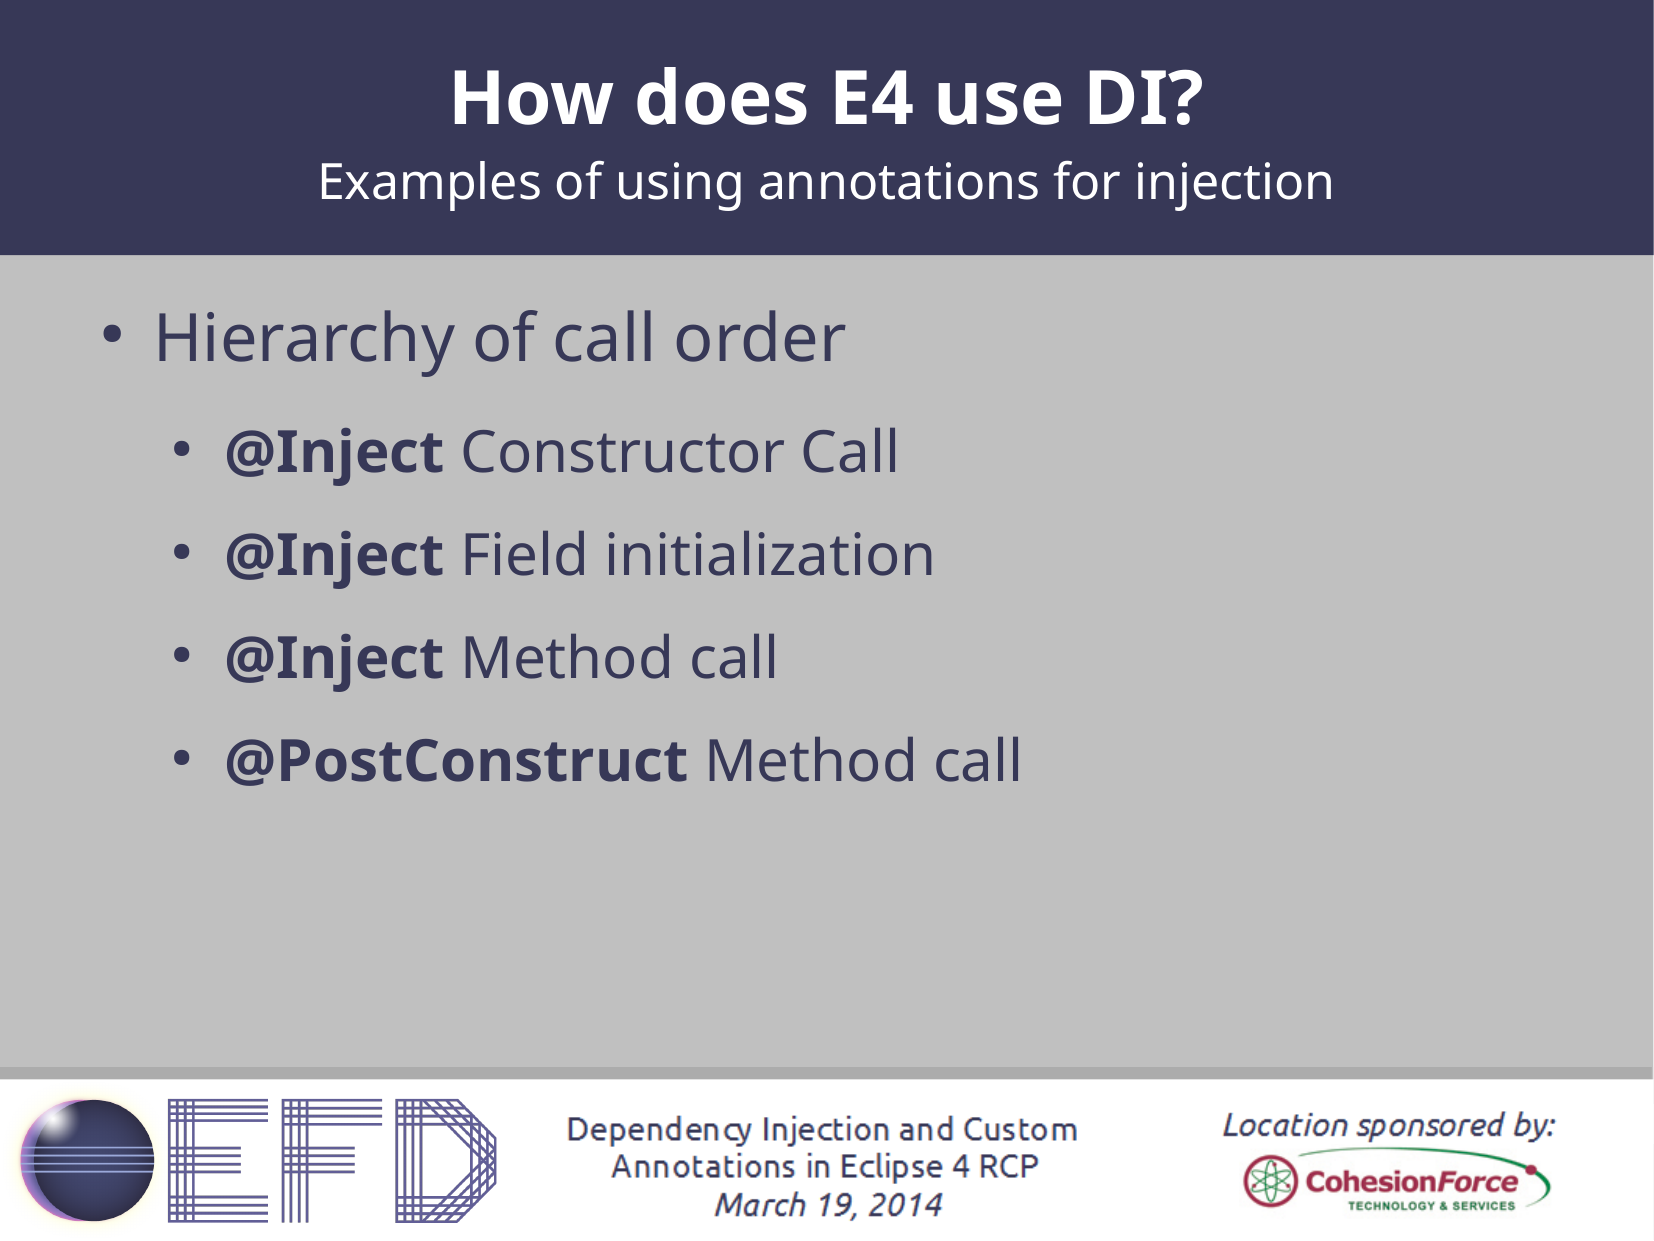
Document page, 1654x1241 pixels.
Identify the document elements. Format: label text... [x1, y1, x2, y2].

list Hierarchy of call order @Inject Constructor Call @Inject Field initialization @Inject Method call @PostConstruct Method call [82, 290, 1538, 1109]
title How does E4 use DI? Examples of using annotations for injection [82, 25, 1571, 233]
picture [1110, 1104, 1654, 1241]
picture [0, 1079, 497, 1241]
picture [549, 1109, 1105, 1241]
